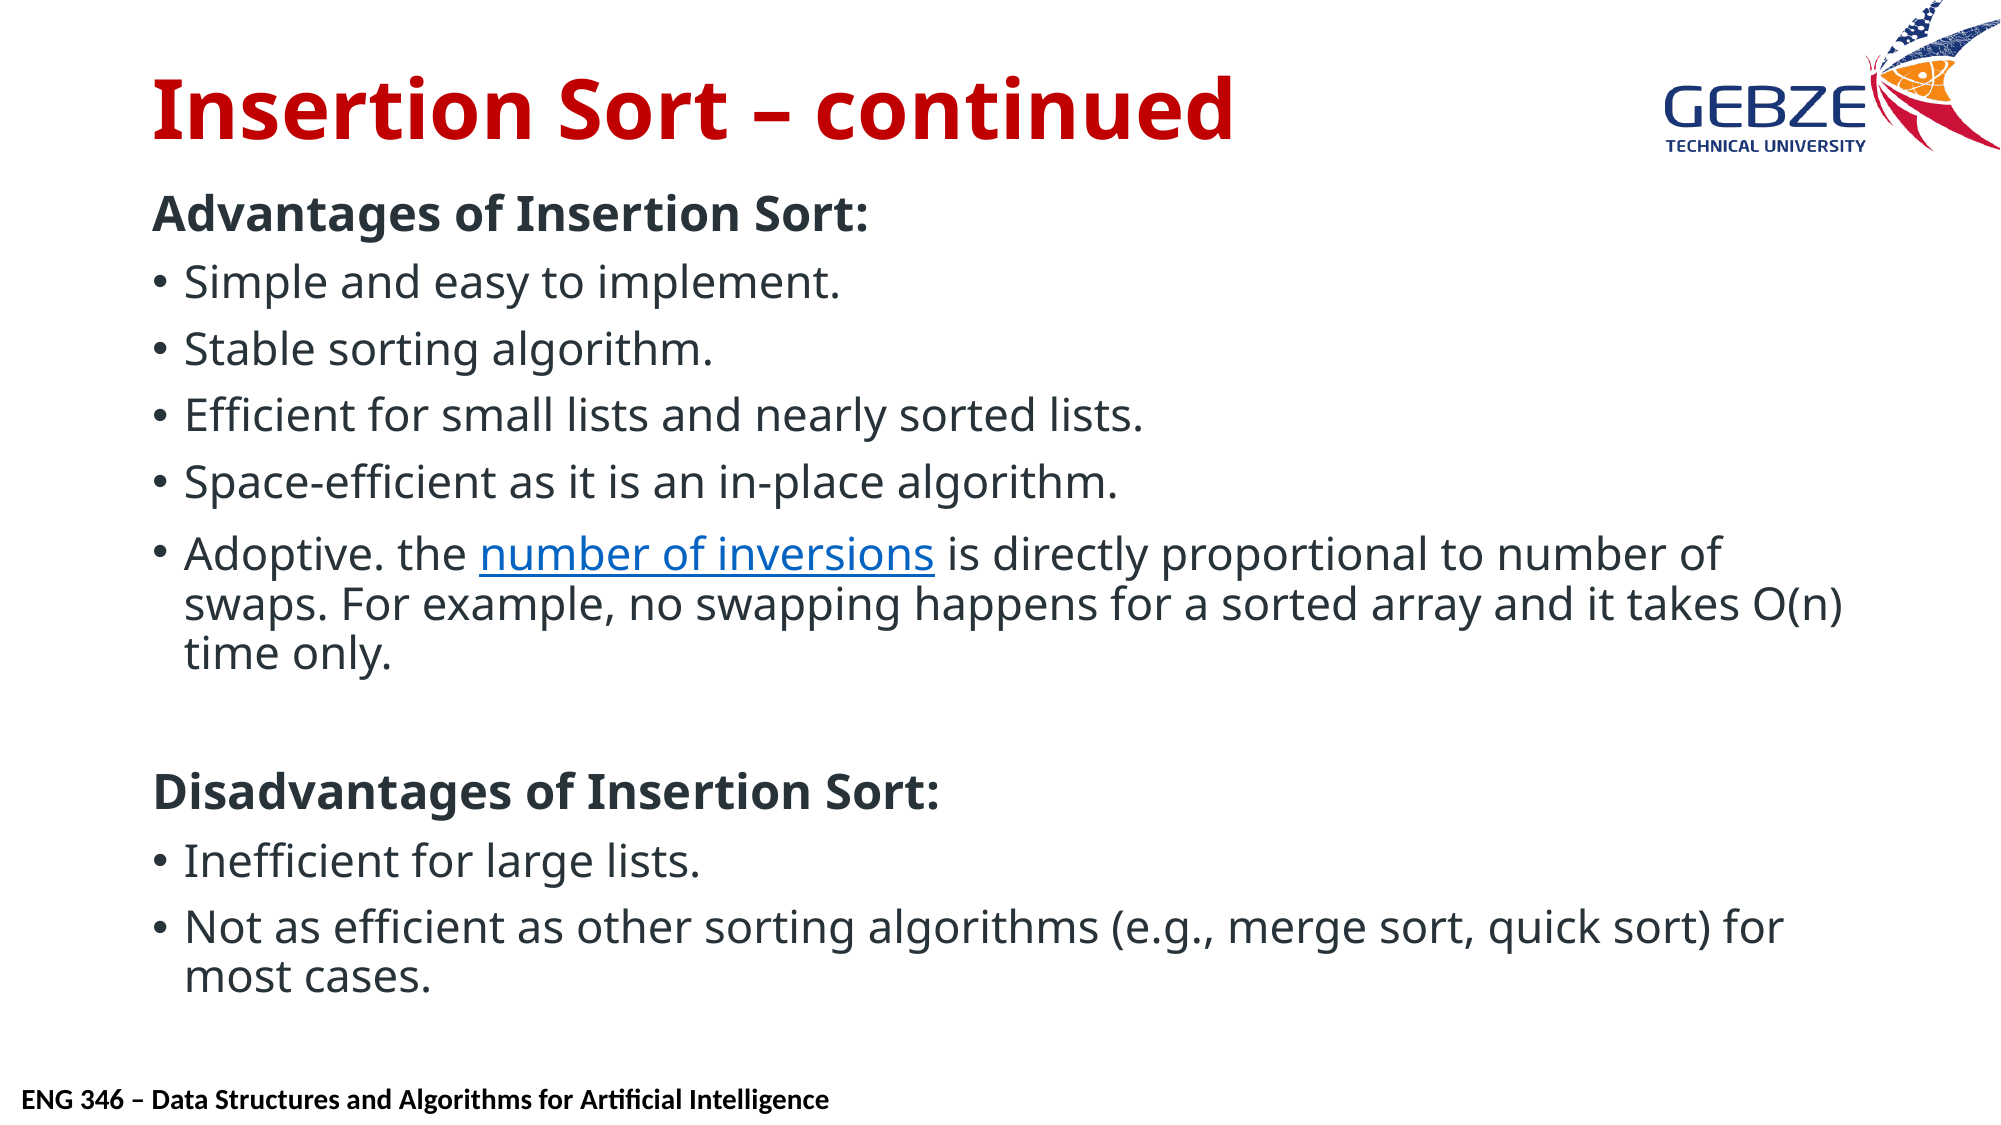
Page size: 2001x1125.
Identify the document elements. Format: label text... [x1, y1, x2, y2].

list Advantages of Insertion Sort: Simple and easy to implement. Stable sorting algorithm. Efficient for small lists and nearly sorted lists. Space-efficient as it is an in-place algorithm. Adoptive. the number of inversions is directly proportional to number of swaps. For example, no swapping happens for a sorted array and it takes O(n) time only. Disadvantages of Insertion Sort: Inefficient for large lists. Not as efficient as other sorting algorithms (e.g., merge sort, quick sort) for most cases. [137, 181, 1863, 1014]
title Insertion Sort – continued [137, 59, 1863, 166]
picture [1665, 0, 2001, 152]
